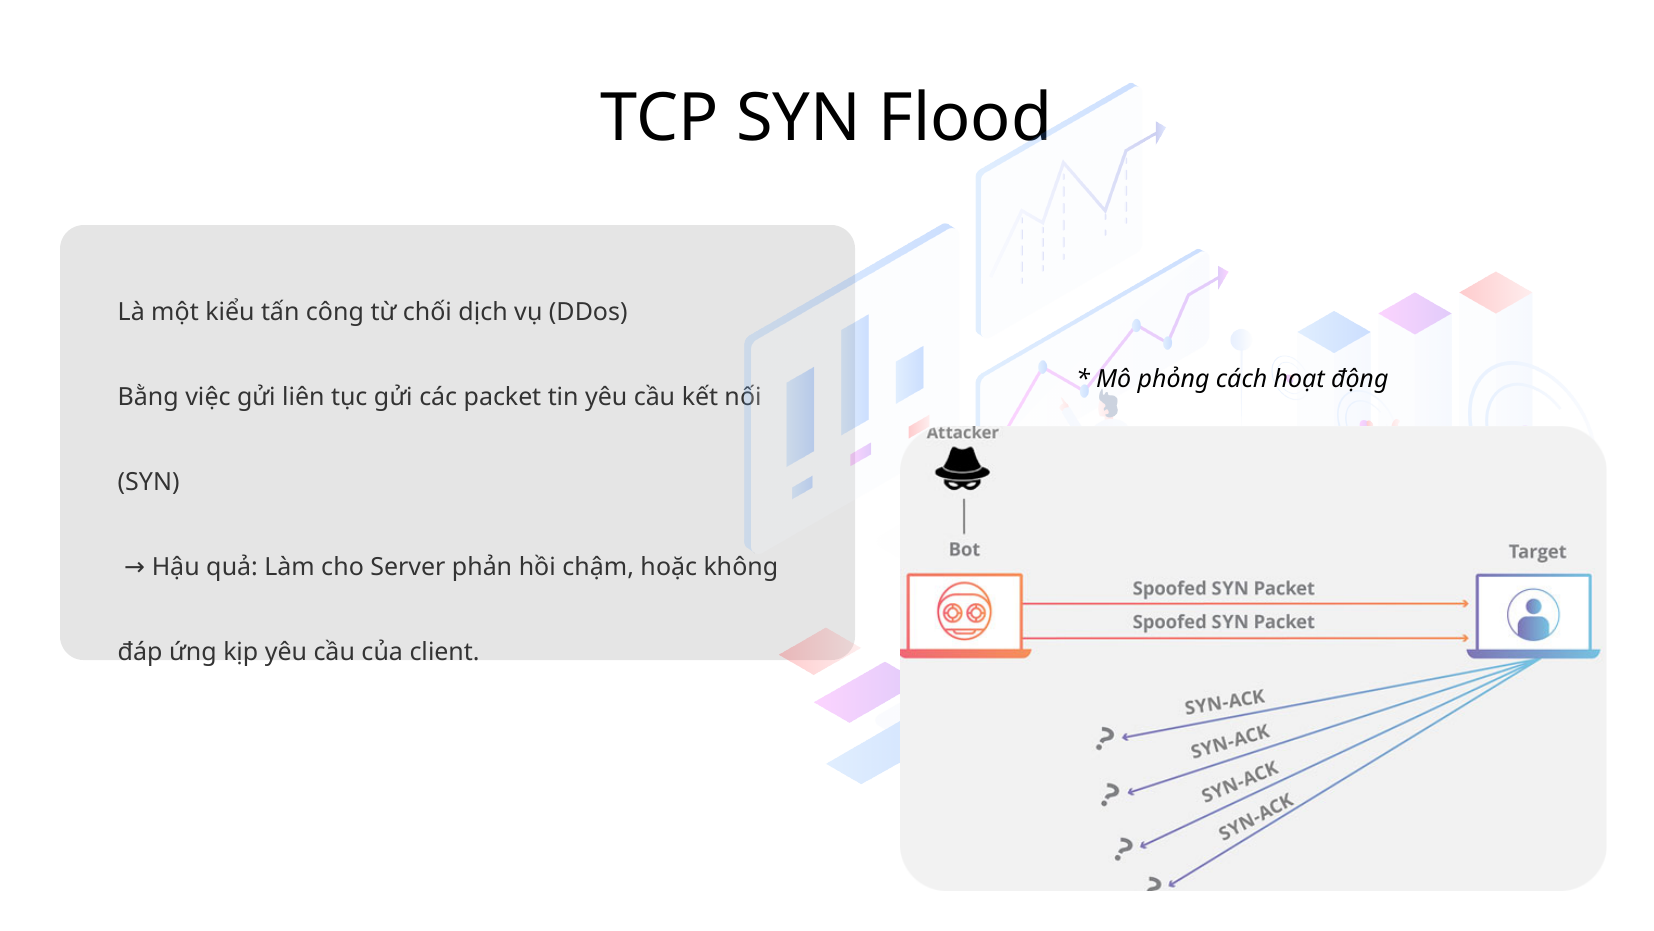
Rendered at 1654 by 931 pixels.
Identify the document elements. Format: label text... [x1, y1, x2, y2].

text_box * Mô phỏng cách hoạt động [1061, 353, 1654, 411]
picture [705, 0, 1636, 916]
text_box [60, 225, 705, 661]
text_box Là một kiểu tấn công từ chối dịch vụ (DDos) Bằng việc gửi liên tục gửi các packet tin yêu cầu kết nối (SYN) → Hậu quả: Làm cho Server phản hồi chậm, hoặc không đáp ứng kịp yêu cầu của client. [117, 240, 705, 736]
title TCP SYN Flood [82, 37, 705, 193]
